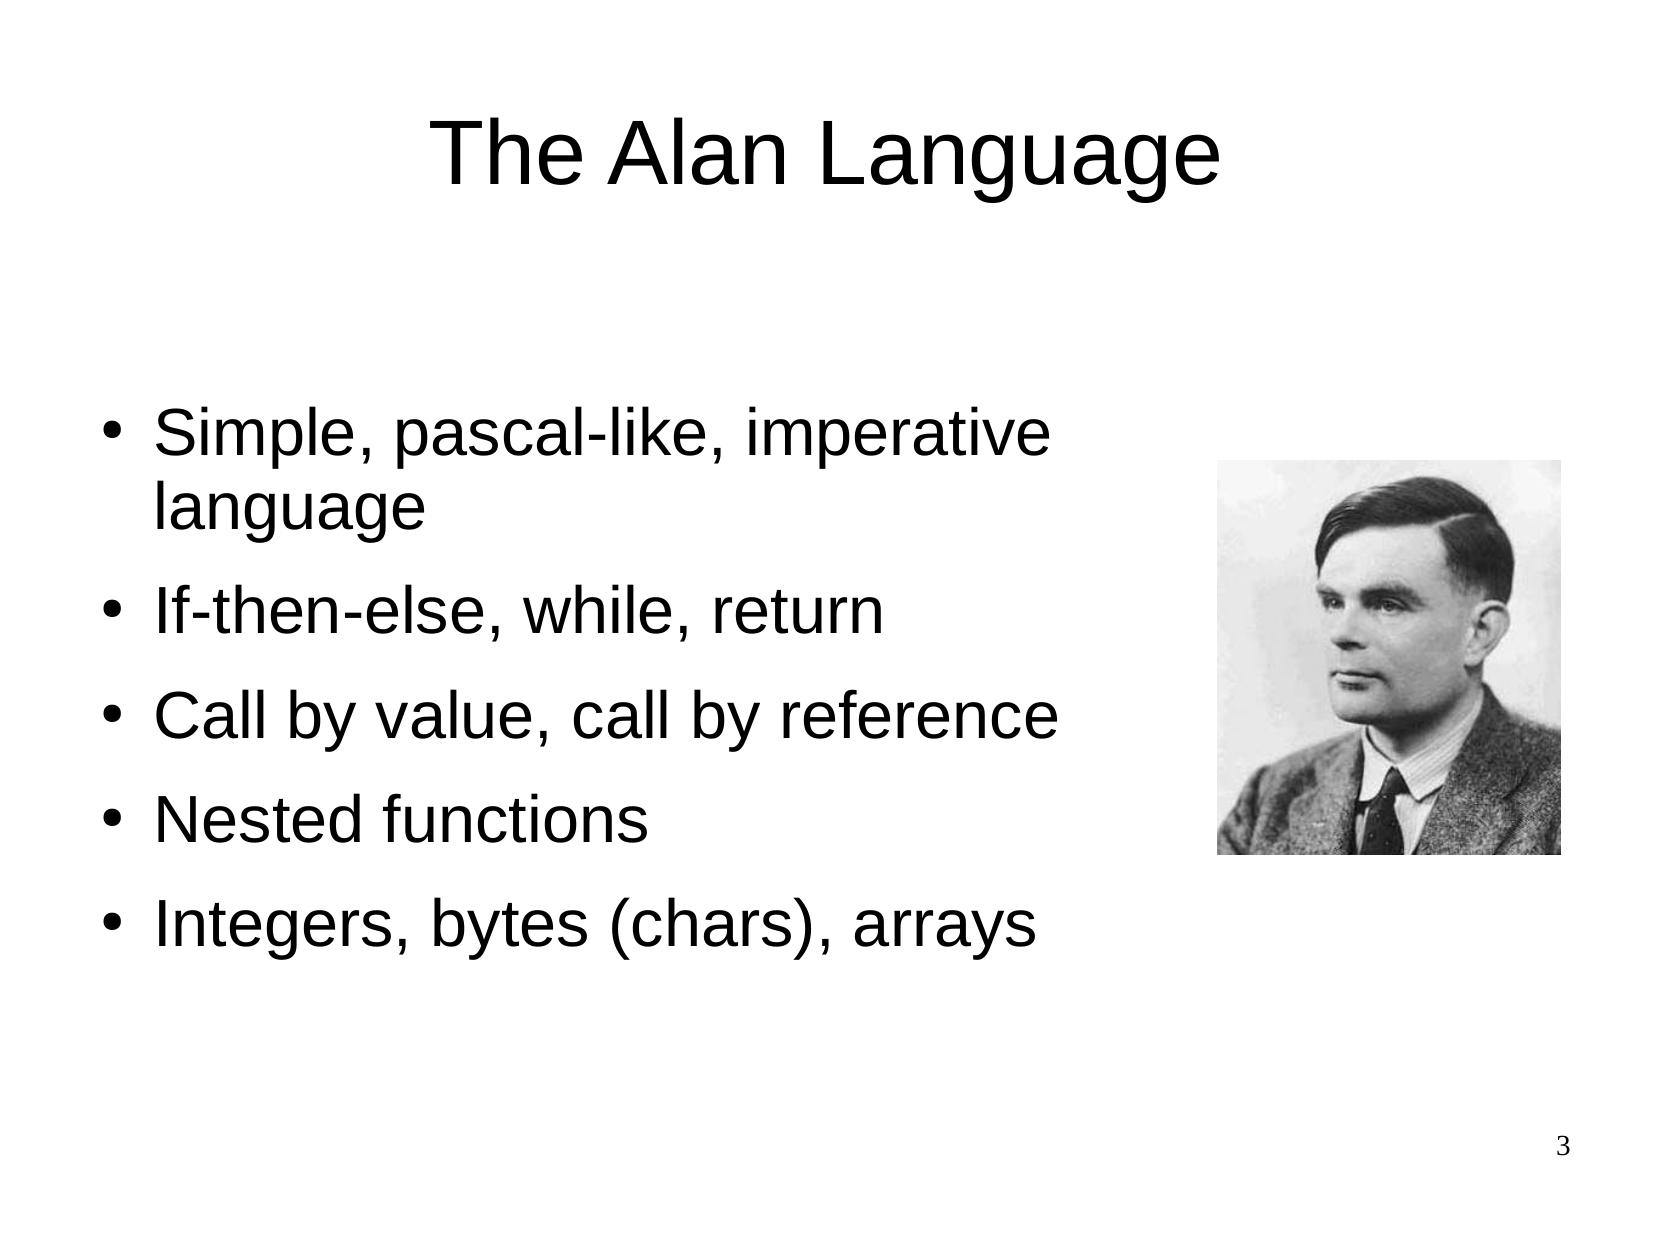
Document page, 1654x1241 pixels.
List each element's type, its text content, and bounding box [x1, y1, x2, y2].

title The Alan Language [82, 49, 1571, 257]
picture [1217, 460, 1561, 856]
list Simple, pascal-like, imperative language If-then-else, while, return Call by value, call by reference Nested functions Integers, bytes (chars), arrays [82, 290, 1096, 1109]
